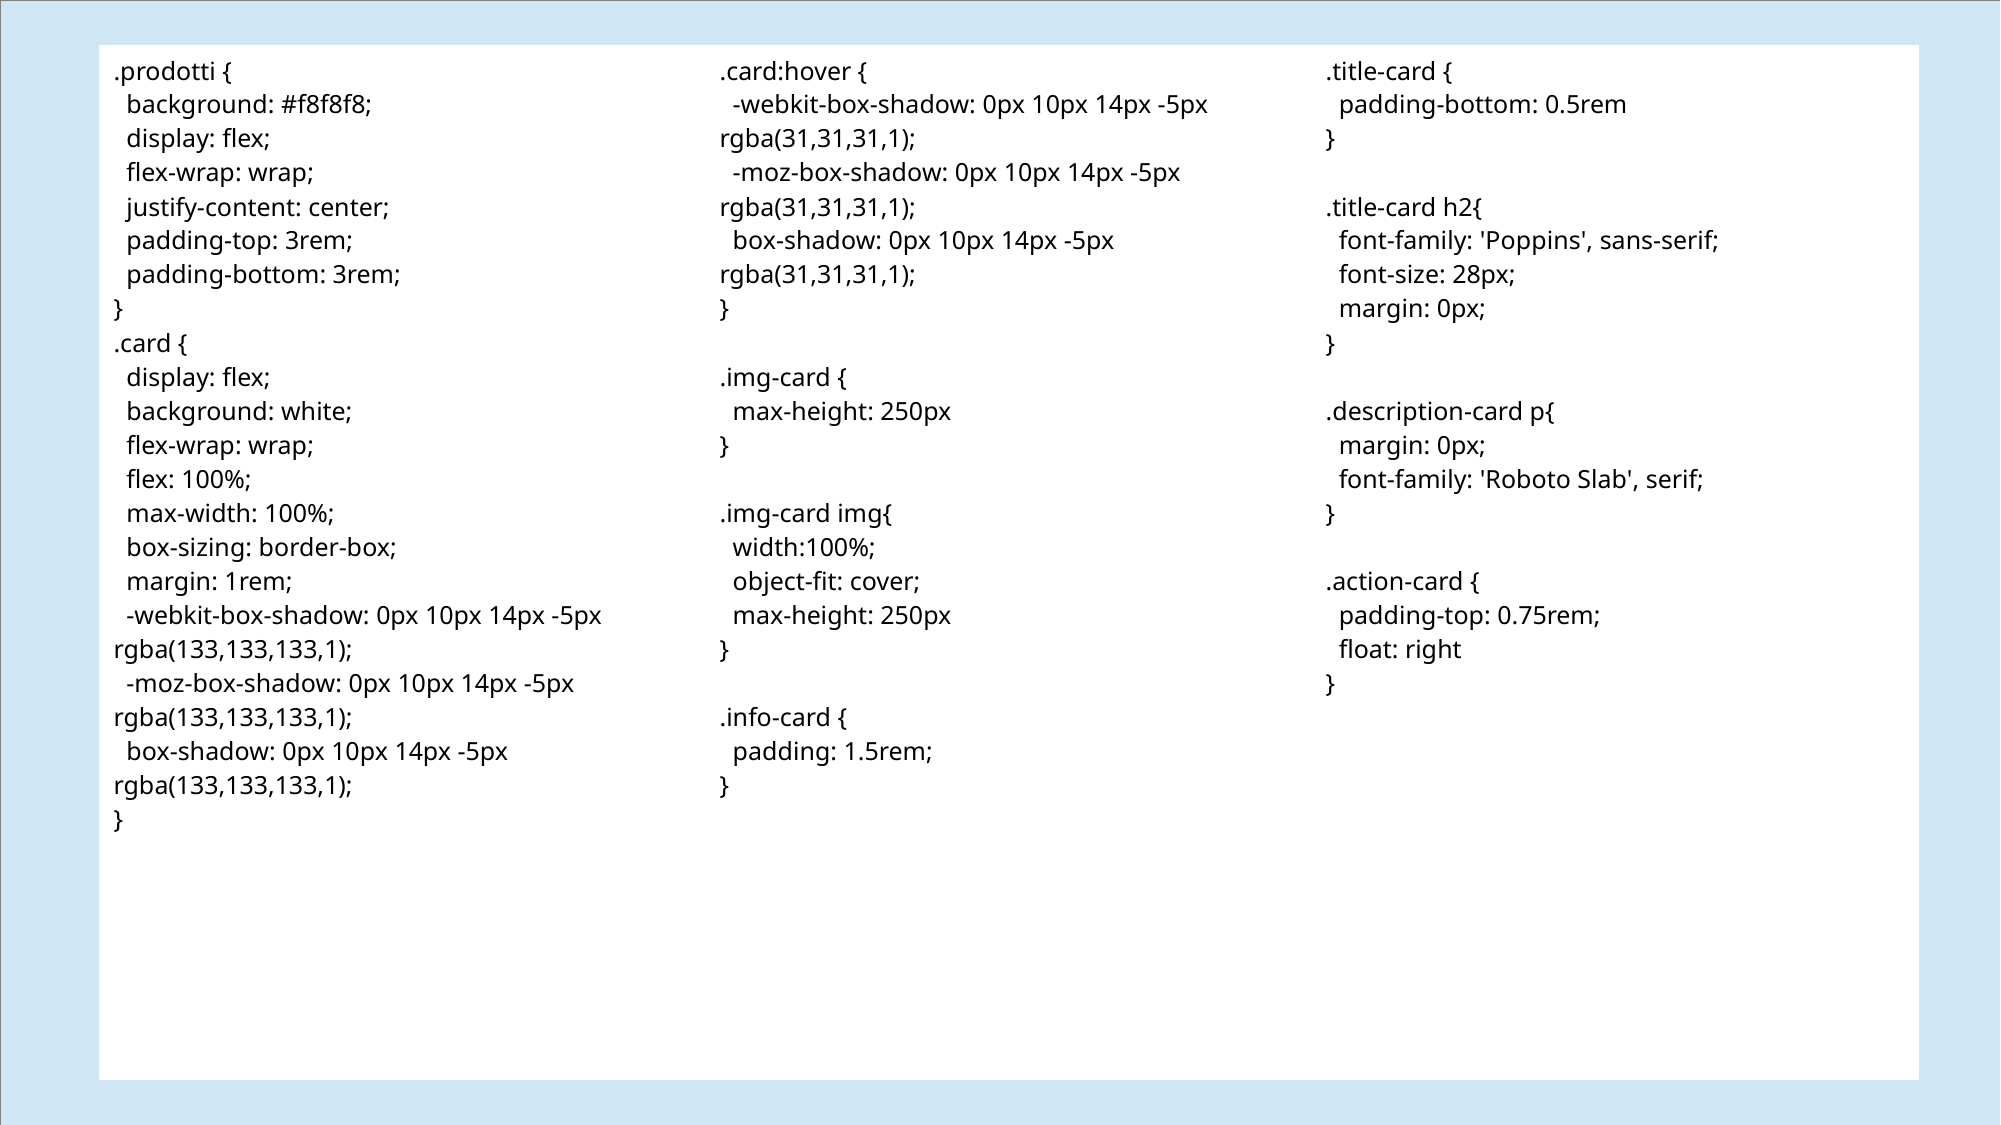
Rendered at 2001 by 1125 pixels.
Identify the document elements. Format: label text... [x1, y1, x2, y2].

table_header .card:hover { -webkit-box-shadow: 0px 10px 14px -5px rgba(31,31,31,1); -moz-box-shadow: 0px 10px 14px -5px rgba(31,31,31,1); box-shadow: 0px 10px 14px -5px rgba(31,31,31,1); } .img-card { max-height: 250px } .img-card img{ width:100%; object-fit: cover; max-height: 250px } .info-card { padding: 1.5rem; } [706, 46, 1311, 1079]
table_header .prodotti { background: #f8f8f8; display: flex; flex-wrap: wrap; justify-content: center; padding-top: 3rem; padding-bottom: 3rem; } .card { display: flex; background: white; flex-wrap: wrap; flex: 100%; max-width: 100%; box-sizing: border-box; margin: 1rem; -webkit-box-shadow: 0px 10px 14px -5px rgba(133,133,133,1); -moz-box-shadow: 0px 10px 14px -5px rgba(133,133,133,1); box-shadow: 0px 10px 14px -5px rgba(133,133,133,1); } [100, 46, 705, 1079]
text_box [0, 0, 2000, 1125]
table_header .title-card { padding-bottom: 0.5rem } .title-card h2{ font-family: 'Poppins', sans-serif; font-size: 28px; margin: 0px; } .description-card p{ margin: 0px; font-family: 'Roboto Slab', serif; } .action-card { padding-top: 0.75rem; float: right } [1312, 46, 1918, 1079]
